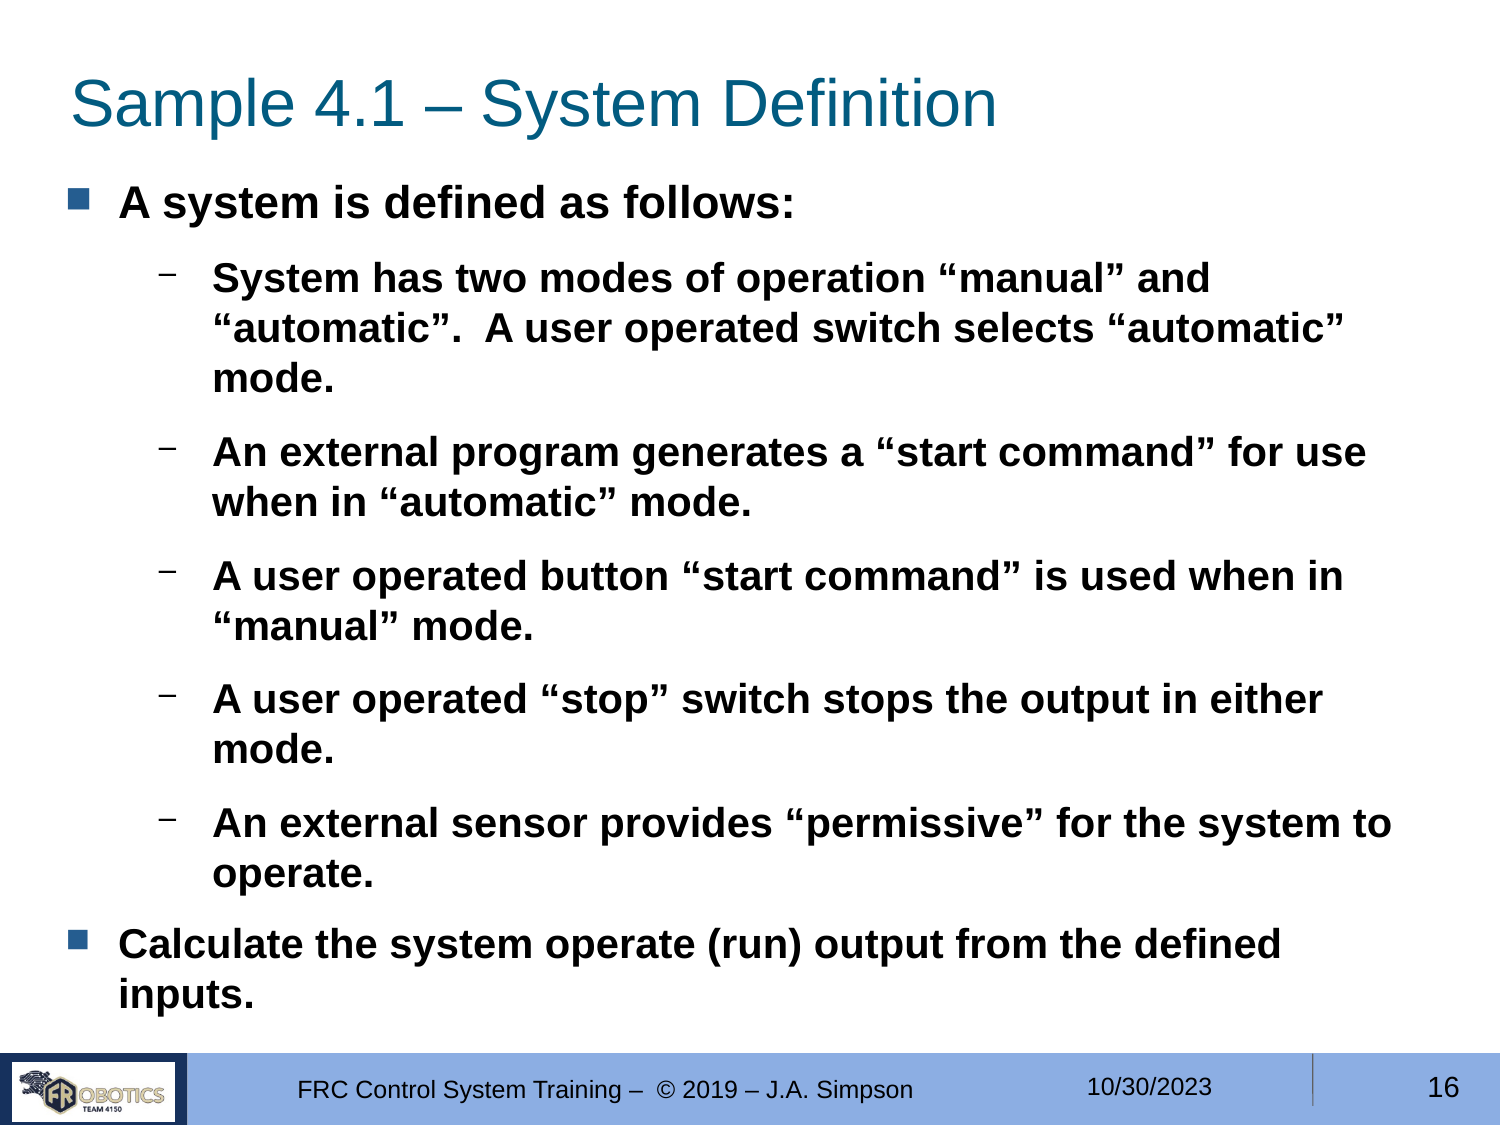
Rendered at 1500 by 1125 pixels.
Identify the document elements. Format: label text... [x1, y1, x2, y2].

footer FRC Control System Training – © 2019 – J.A. Simpson [225, 1074, 988, 1103]
title Sample 4.1 – System Definition [55, 52, 1443, 149]
slide_number 10/30/2023 [1012, 1071, 1288, 1100]
slide_number <number> [1337, 1072, 1475, 1100]
list A system is defined as follows: System has two modes of operation “manual” and “automatic”. A user operated switch selects “automatic” mode. An external program generates a “start command” for use when in “automatic” mode. A user operated button “start command” is used when in “manual” mode. A user operated “stop” switch stops the output in either mode. An external sensor provides “permissive” for the system to operate. Calculate the system operate (run) output from the defined inputs. [55, 164, 1441, 976]
picture [12, 1062, 175, 1122]
